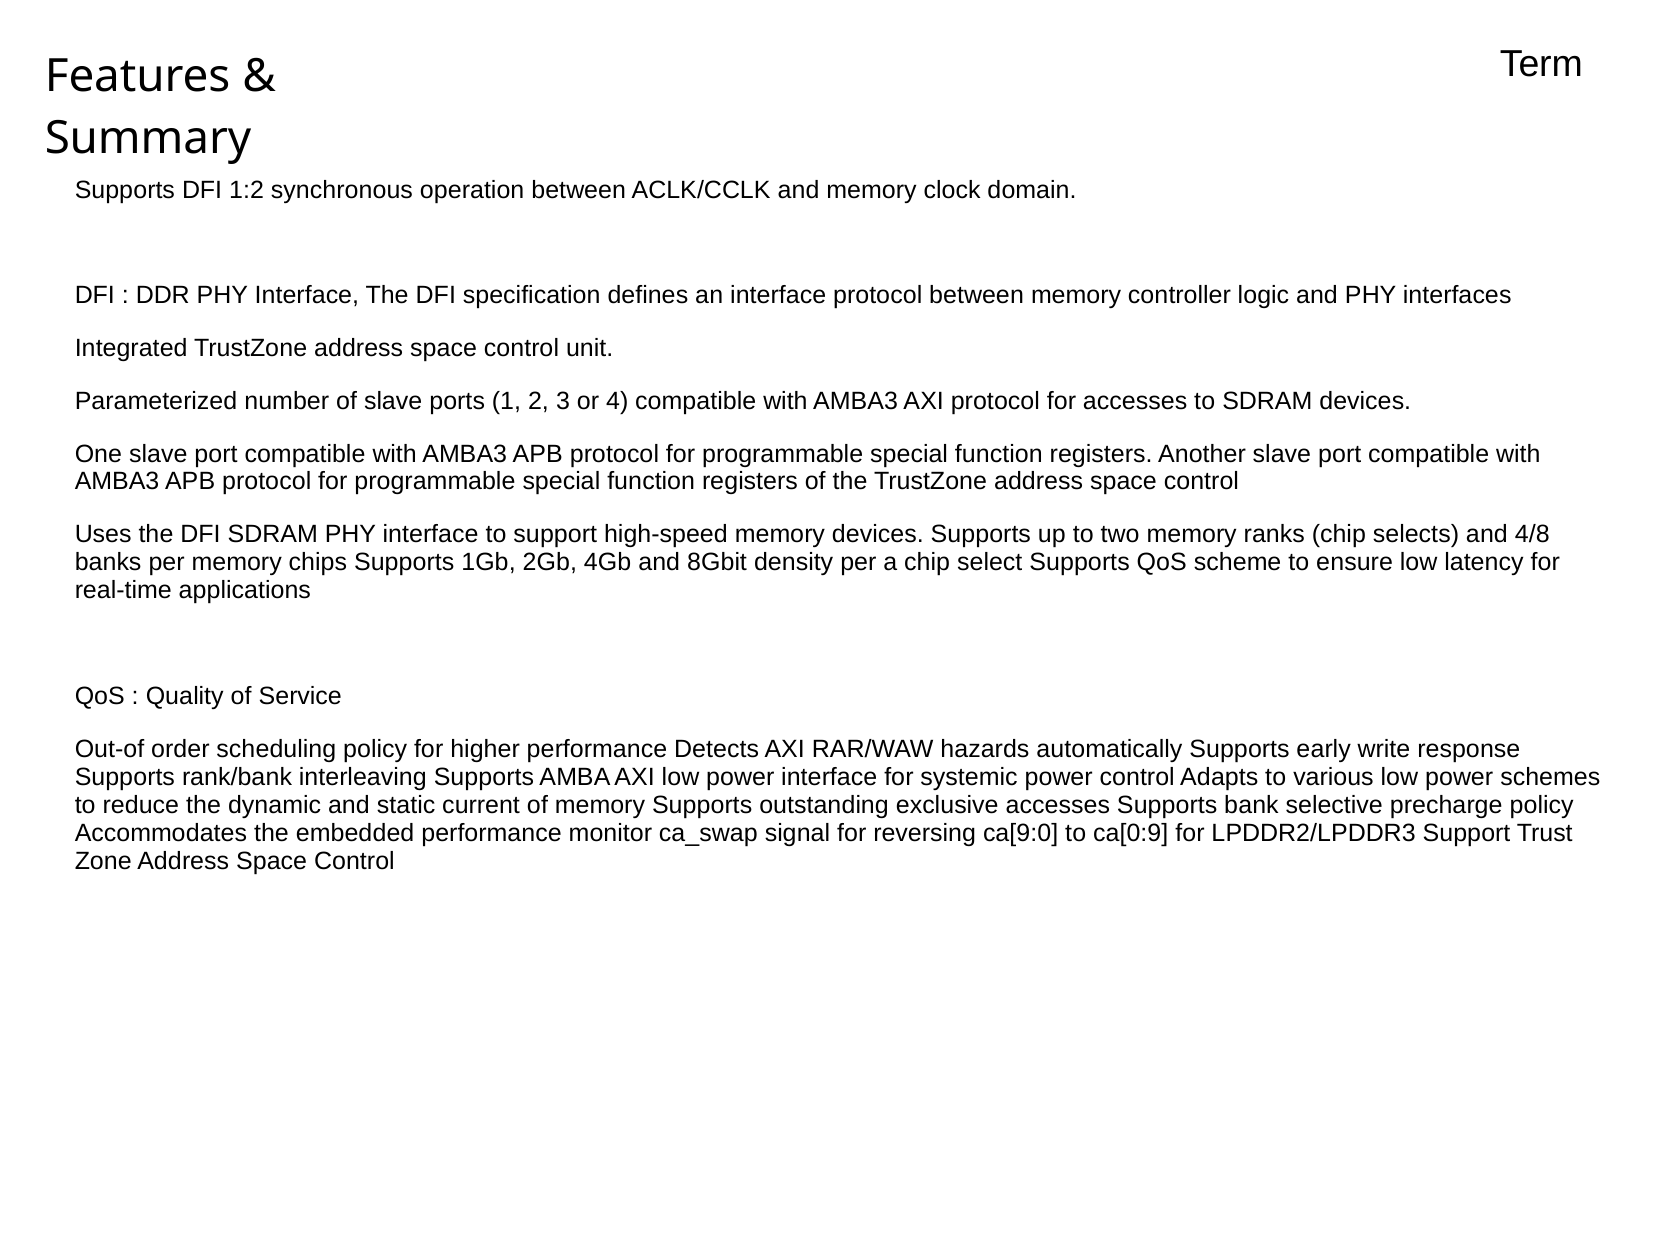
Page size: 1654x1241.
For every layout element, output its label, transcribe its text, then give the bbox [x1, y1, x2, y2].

text_box Supports DFI 1:2 synchronous operation between ACLK/CCLK and memory clock domain. DFI : DDR PHY Interface, The DFI specification defines an interface protocol between memory controller logic and PHY interfaces Integrated TrustZone address space control unit. Parameterized number of slave ports (1, 2, 3 or 4) compatible with AMBA3 AXI protocol for accesses to SDRAM devices. One slave port compatible with AMBA3 APB protocol for programmable special function registers. Another slave port compatible with AMBA3 APB protocol for programmable special function registers of the TrustZone address space control Uses the DFI SDRAM PHY interface to support high-speed memory devices. Supports up to two memory ranks (chip selects) and 4/8 banks per memory chips Supports 1Gb, 2Gb, 4Gb and 8Gbit density per a chip select Supports QoS scheme to ensure low latency for real-time applications QoS : Quality of Service Out-of order scheduling policy for higher performance Detects AXI RAR/WAW hazards automatically Supports early write response Supports rank/bank interleaving Supports AMBA AXI low power interface for systemic power control Adapts to various low power schemes to reduce the dynamic and static current of memory Supports outstanding exclusive accesses Supports bank selective precharge policy Accommodates the embedded performance monitor ca_swap signal for reversing ca[9:0] to ca[0:9] for LPDDR2/LPDDR3 Support Trust Zone Address Space Control [60, 168, 1627, 931]
text_box Term [1485, 34, 1626, 134]
text_box Features & Summary [30, 34, 496, 106]
